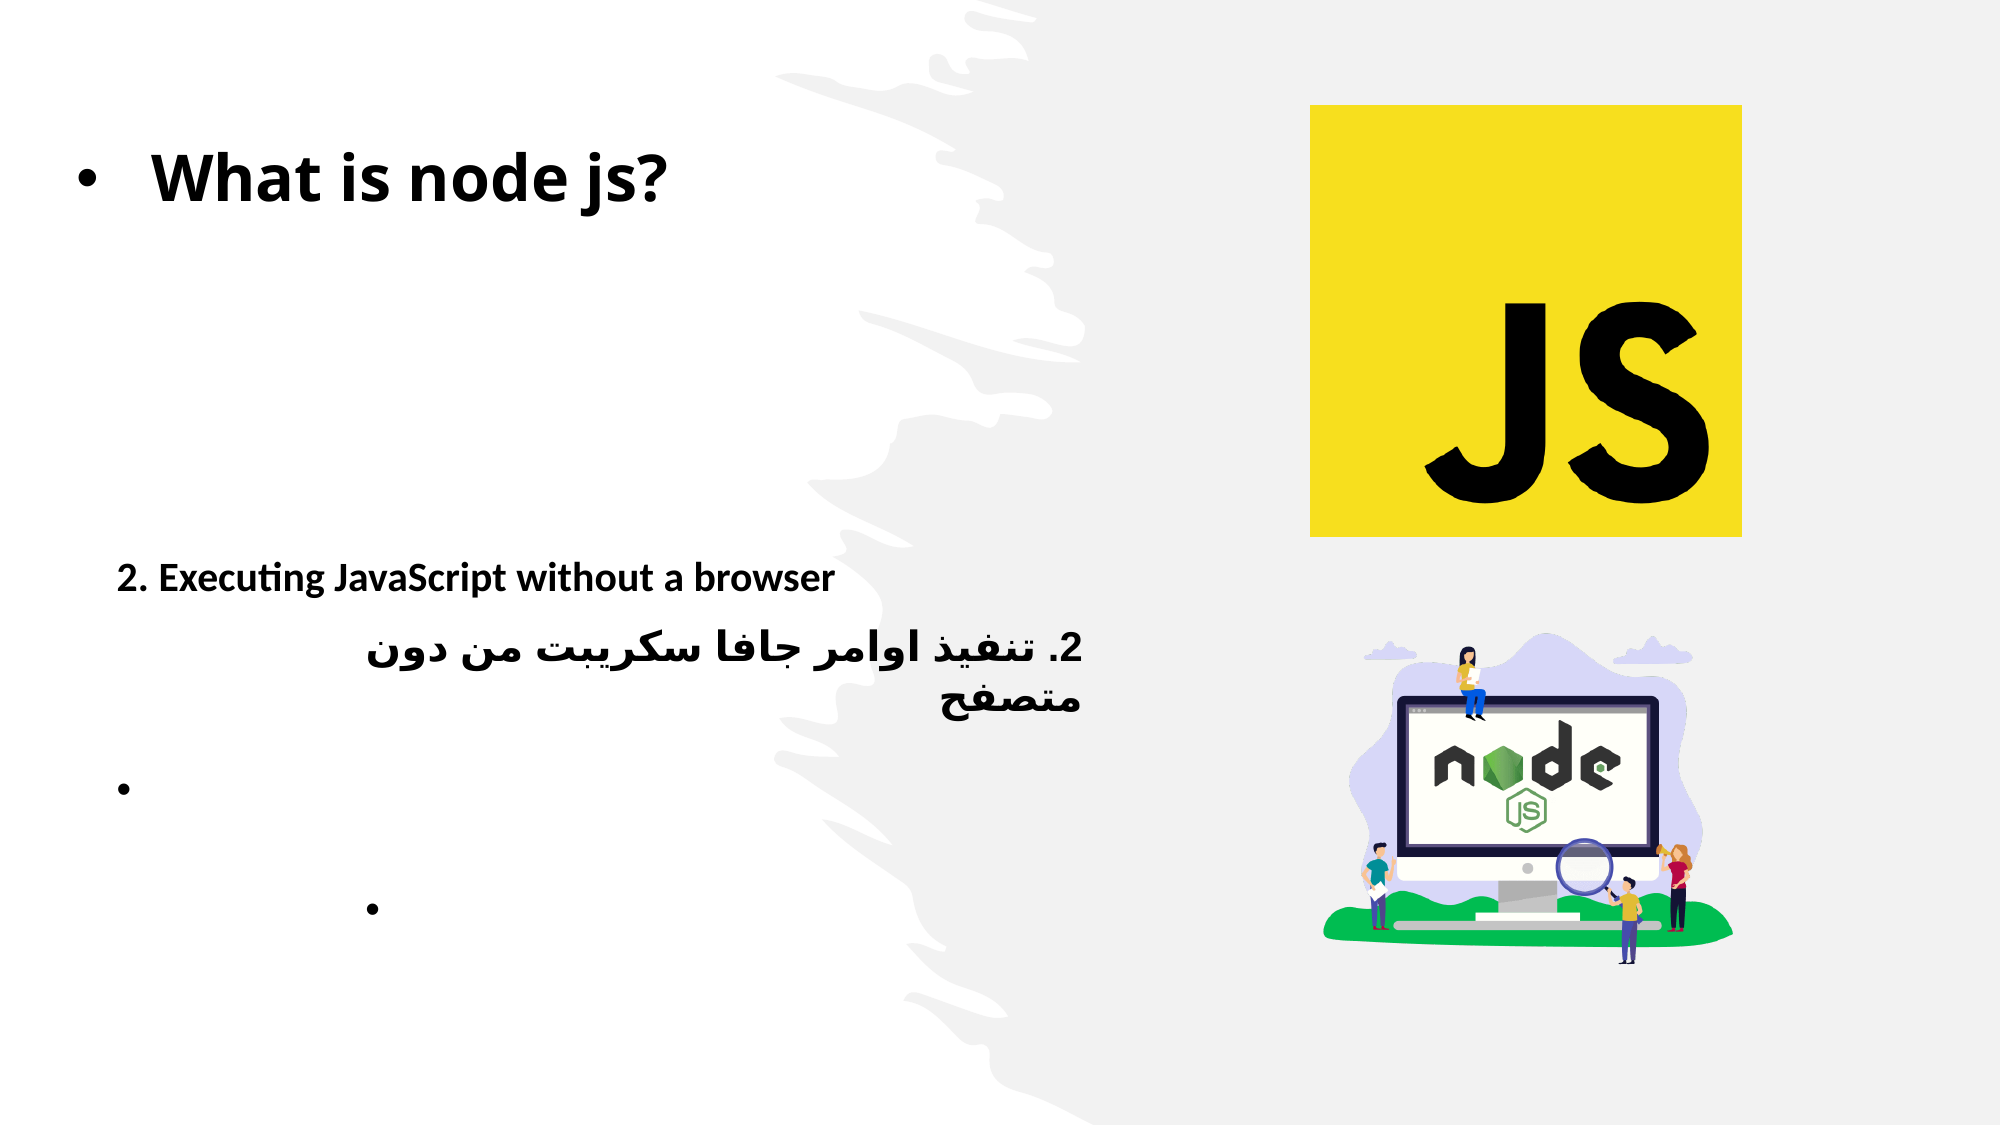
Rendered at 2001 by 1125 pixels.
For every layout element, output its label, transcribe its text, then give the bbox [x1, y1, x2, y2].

title What is node js? [61, 106, 1000, 402]
picture [1310, 105, 1742, 537]
picture [1313, 588, 1739, 1014]
text_box 2. تنفيذ اوامر جافا سكريبت من دون متصفح [350, 612, 1149, 1125]
list 2. Executing JavaScript without a browser [101, 542, 901, 1125]
text_box [0, 0, 2000, 1125]
